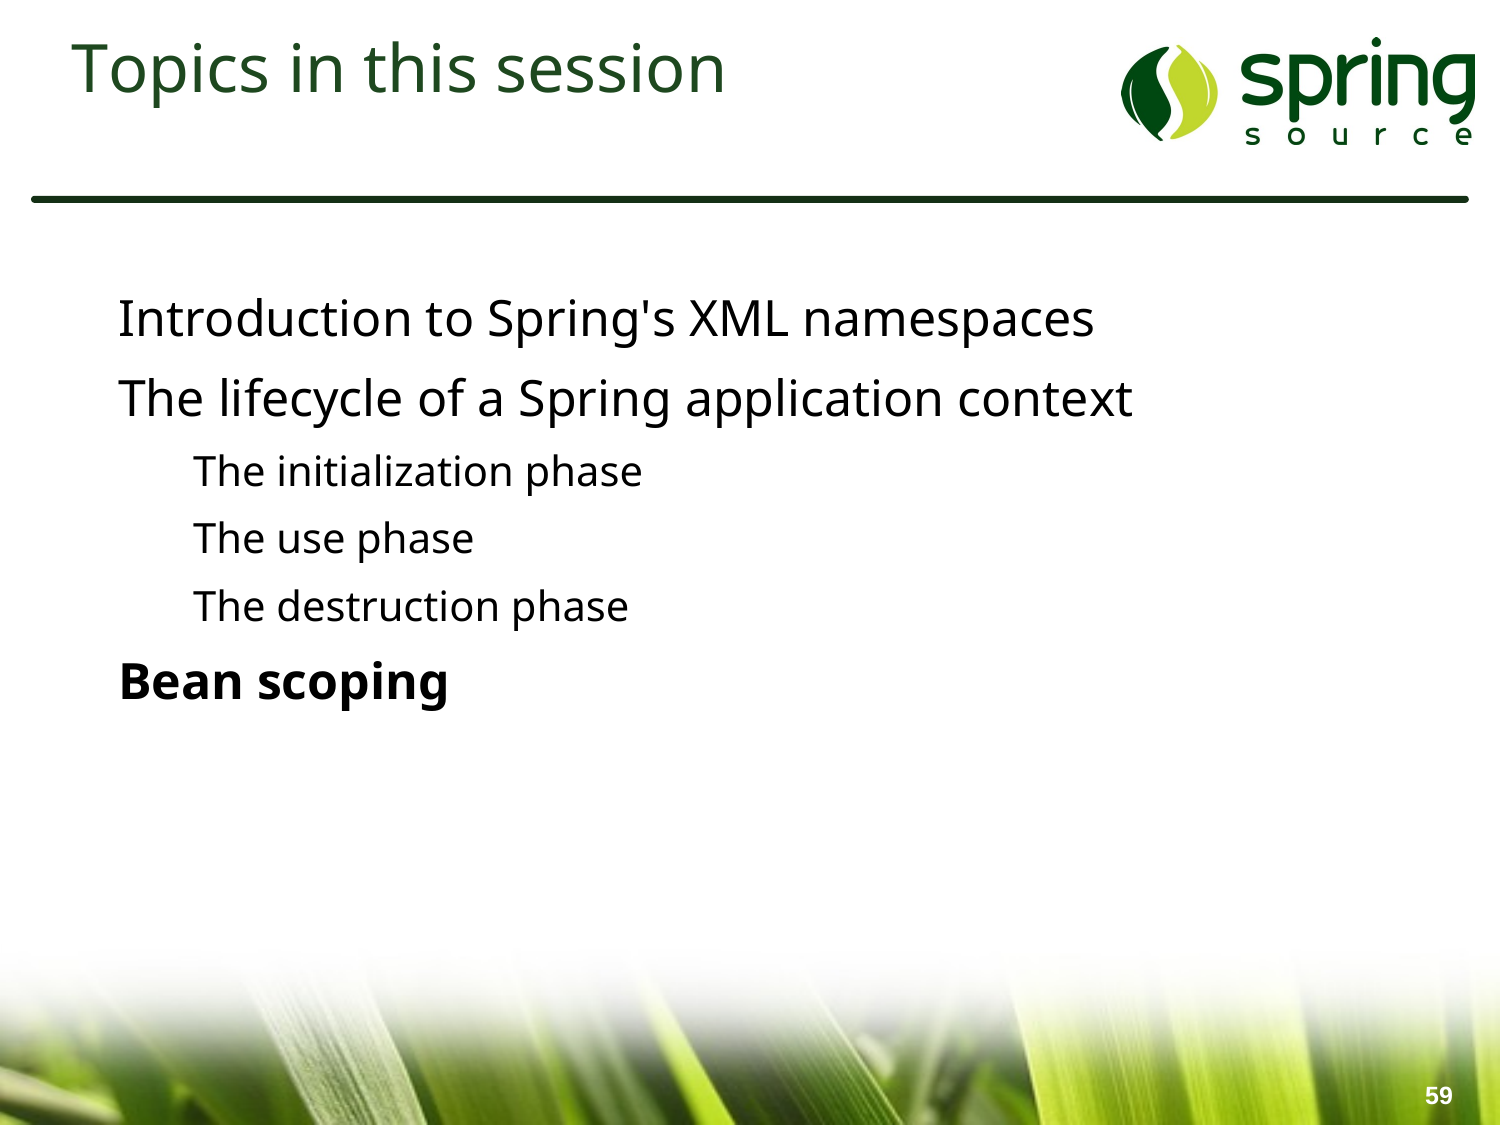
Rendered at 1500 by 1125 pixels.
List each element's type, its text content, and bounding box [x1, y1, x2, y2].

title Topics in this session [56, 13, 1089, 176]
list Introduction to Spring's XML namespaces The lifecycle of a Spring application context The initialization phase The use phase The destruction phase Bean scoping [103, 275, 1394, 938]
picture [1121, 37, 1475, 145]
picture [0, 944, 1500, 1125]
